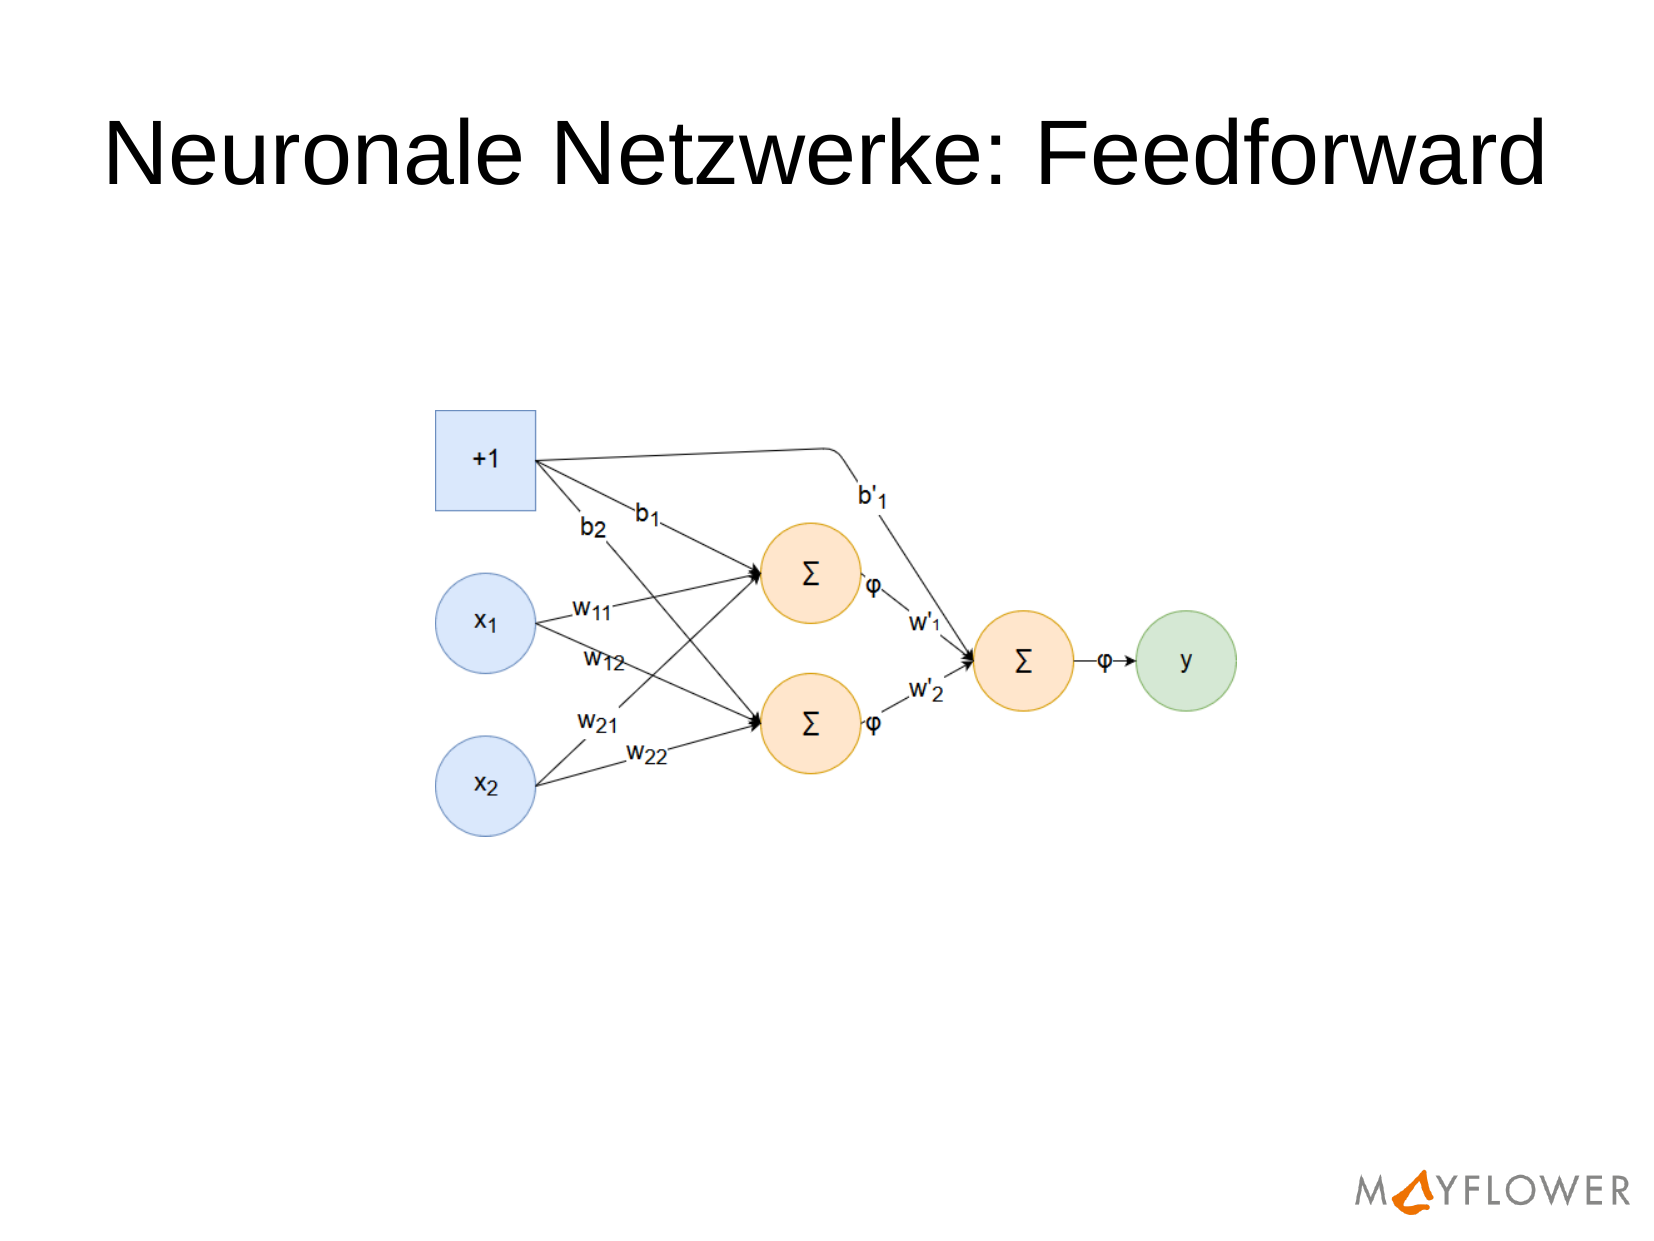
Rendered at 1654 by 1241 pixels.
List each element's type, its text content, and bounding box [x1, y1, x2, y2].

picture [1355, 1169, 1630, 1215]
picture [435, 410, 1237, 837]
title Neuronale Netzwerke: Feedforward [82, 49, 1571, 257]
